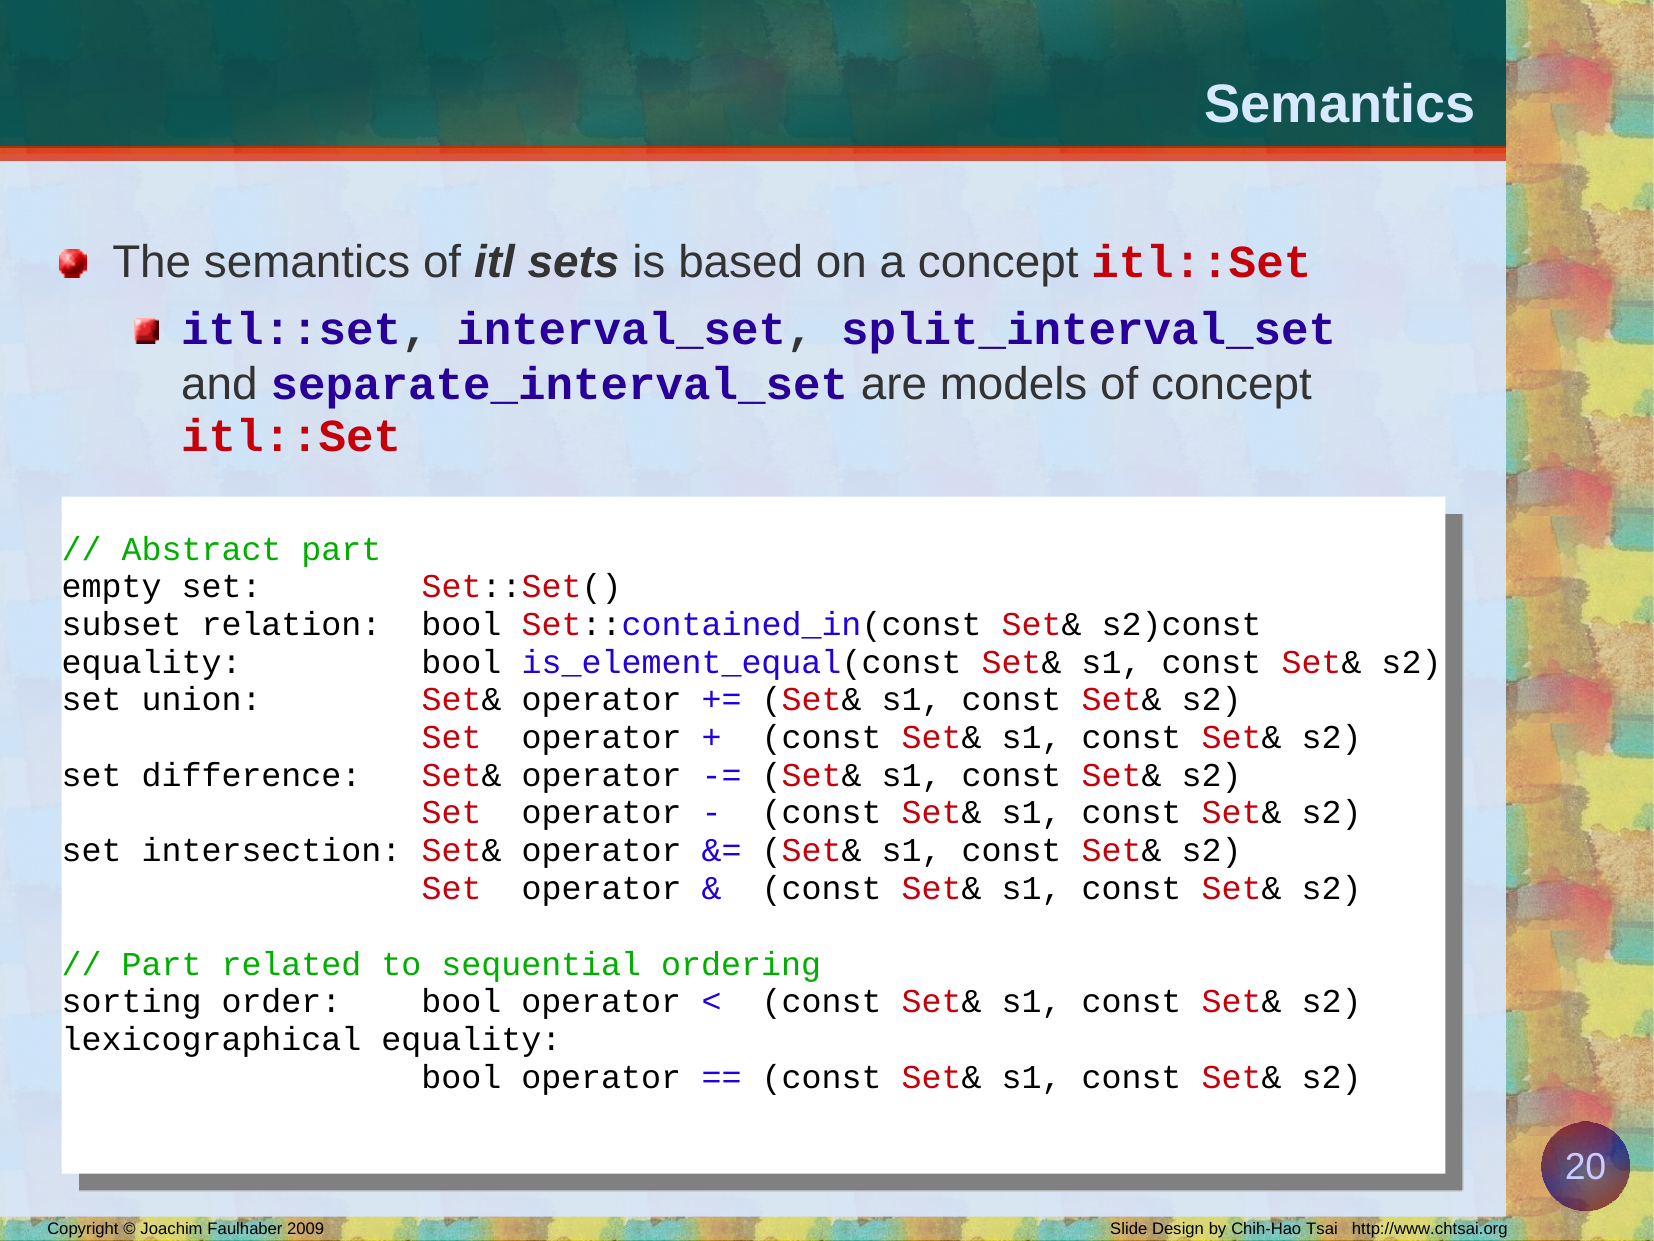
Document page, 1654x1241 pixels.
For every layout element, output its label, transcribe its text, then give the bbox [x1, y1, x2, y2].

title Semantics [29, 59, 1477, 148]
text_box // Abstract part empty set: Set::Set() subset relation: bool Set::contained_in(const Set& s2)const equality: bool is_element_equal(const Set& s1, const Set& s2) set union: Set& operator += (Set& s1, const Set& s2) Set operator + (const Set& s1, const Set& s2) set difference: Set& operator -= (Set& s1, const Set& s2) Set operator - (const Set& s1, const Set& s2) set intersection: Set& operator &= (Set& s1, const Set& s2) Set operator & (const Set& s1, const Set& s2) // Part related to sequential ordering sorting order: bool operator < (const Set& s1, const Set& s2) lexicographical equality: bool operator == (const Set& s1, const Set& s2) [61, 496, 1446, 1163]
list The semantics of itl sets is based on a concept itl::Set itl::set, interval_set, split_interval_set and separate_interval_set are models of concept itl::Set [59, 236, 1418, 466]
